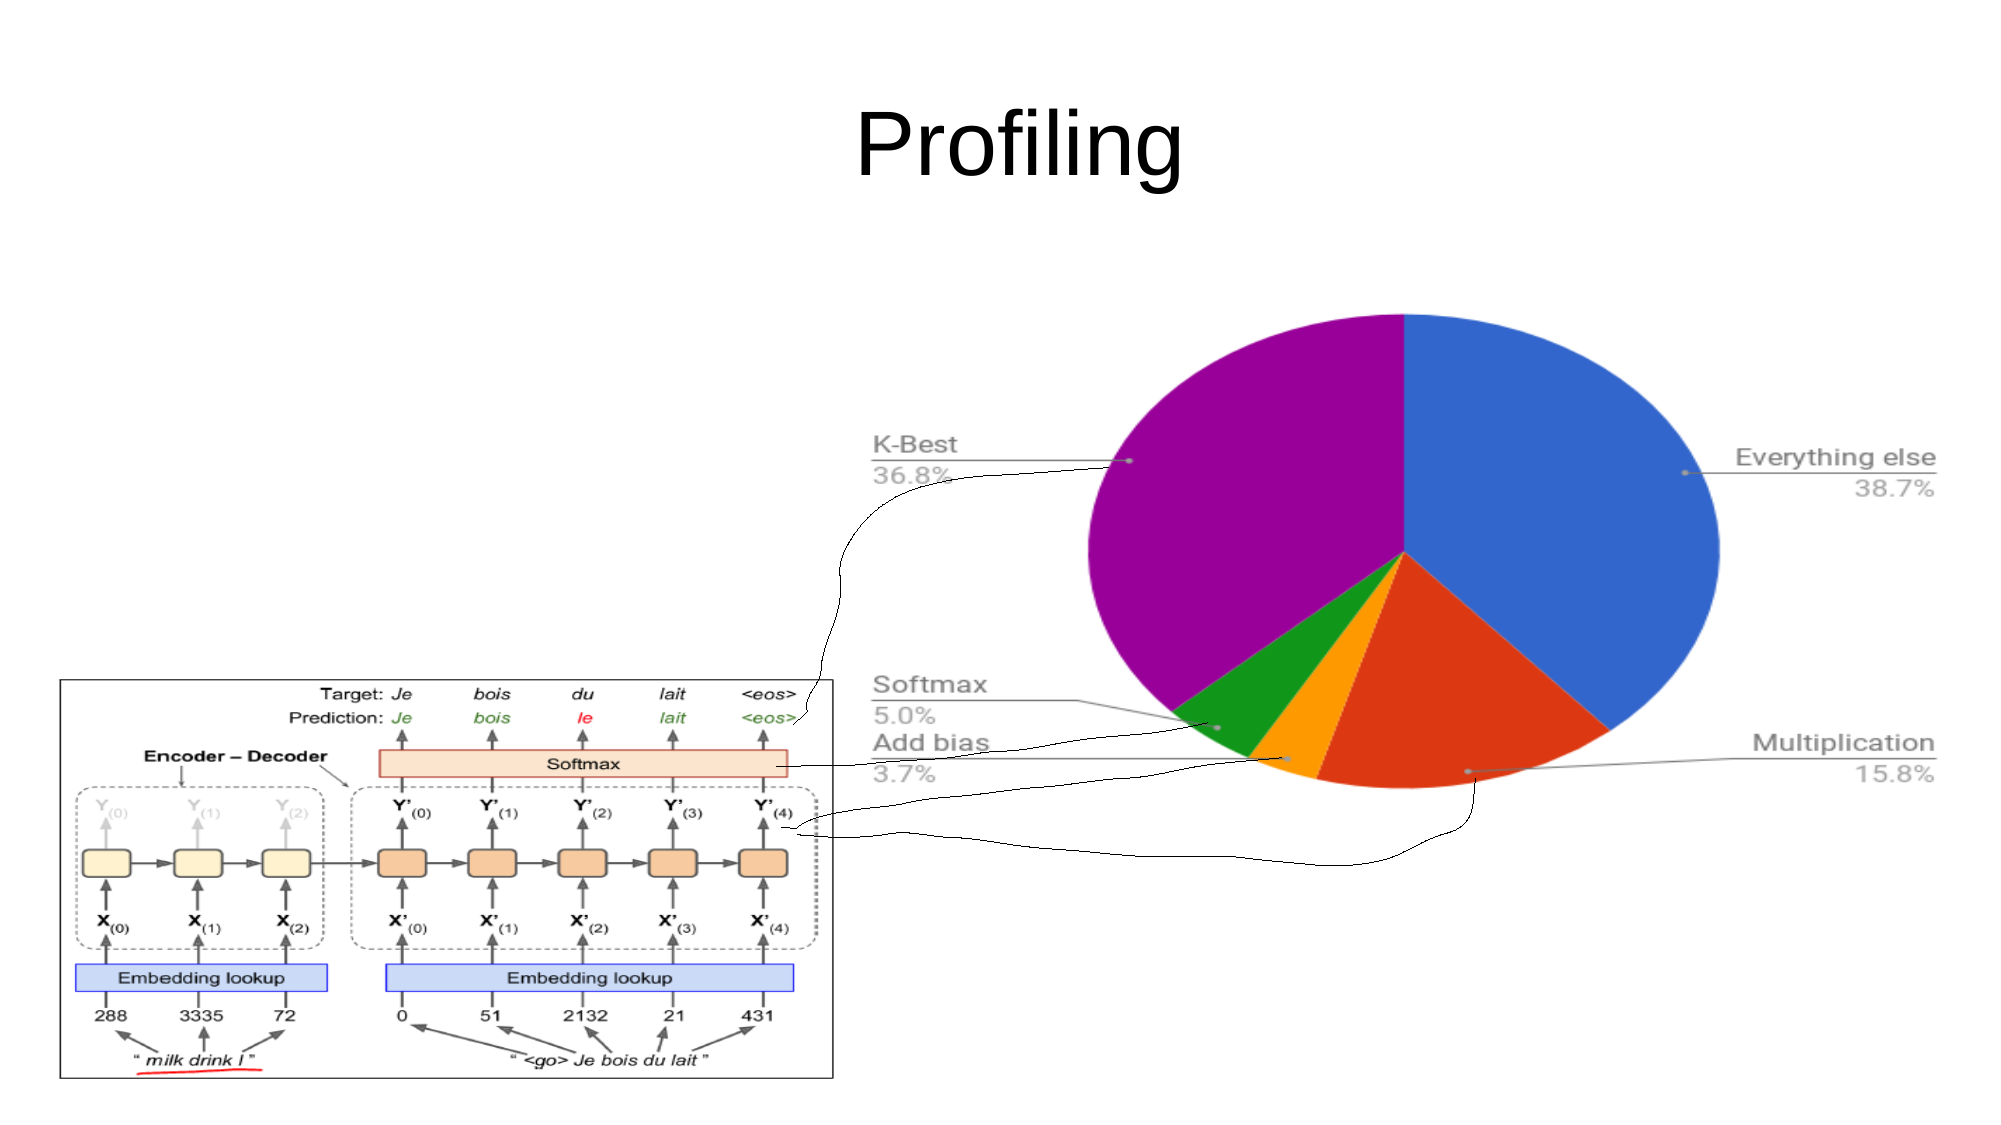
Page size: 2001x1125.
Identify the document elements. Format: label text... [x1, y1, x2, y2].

text_box Profiling [99, 44, 1900, 233]
picture [57, 288, 1972, 1083]
